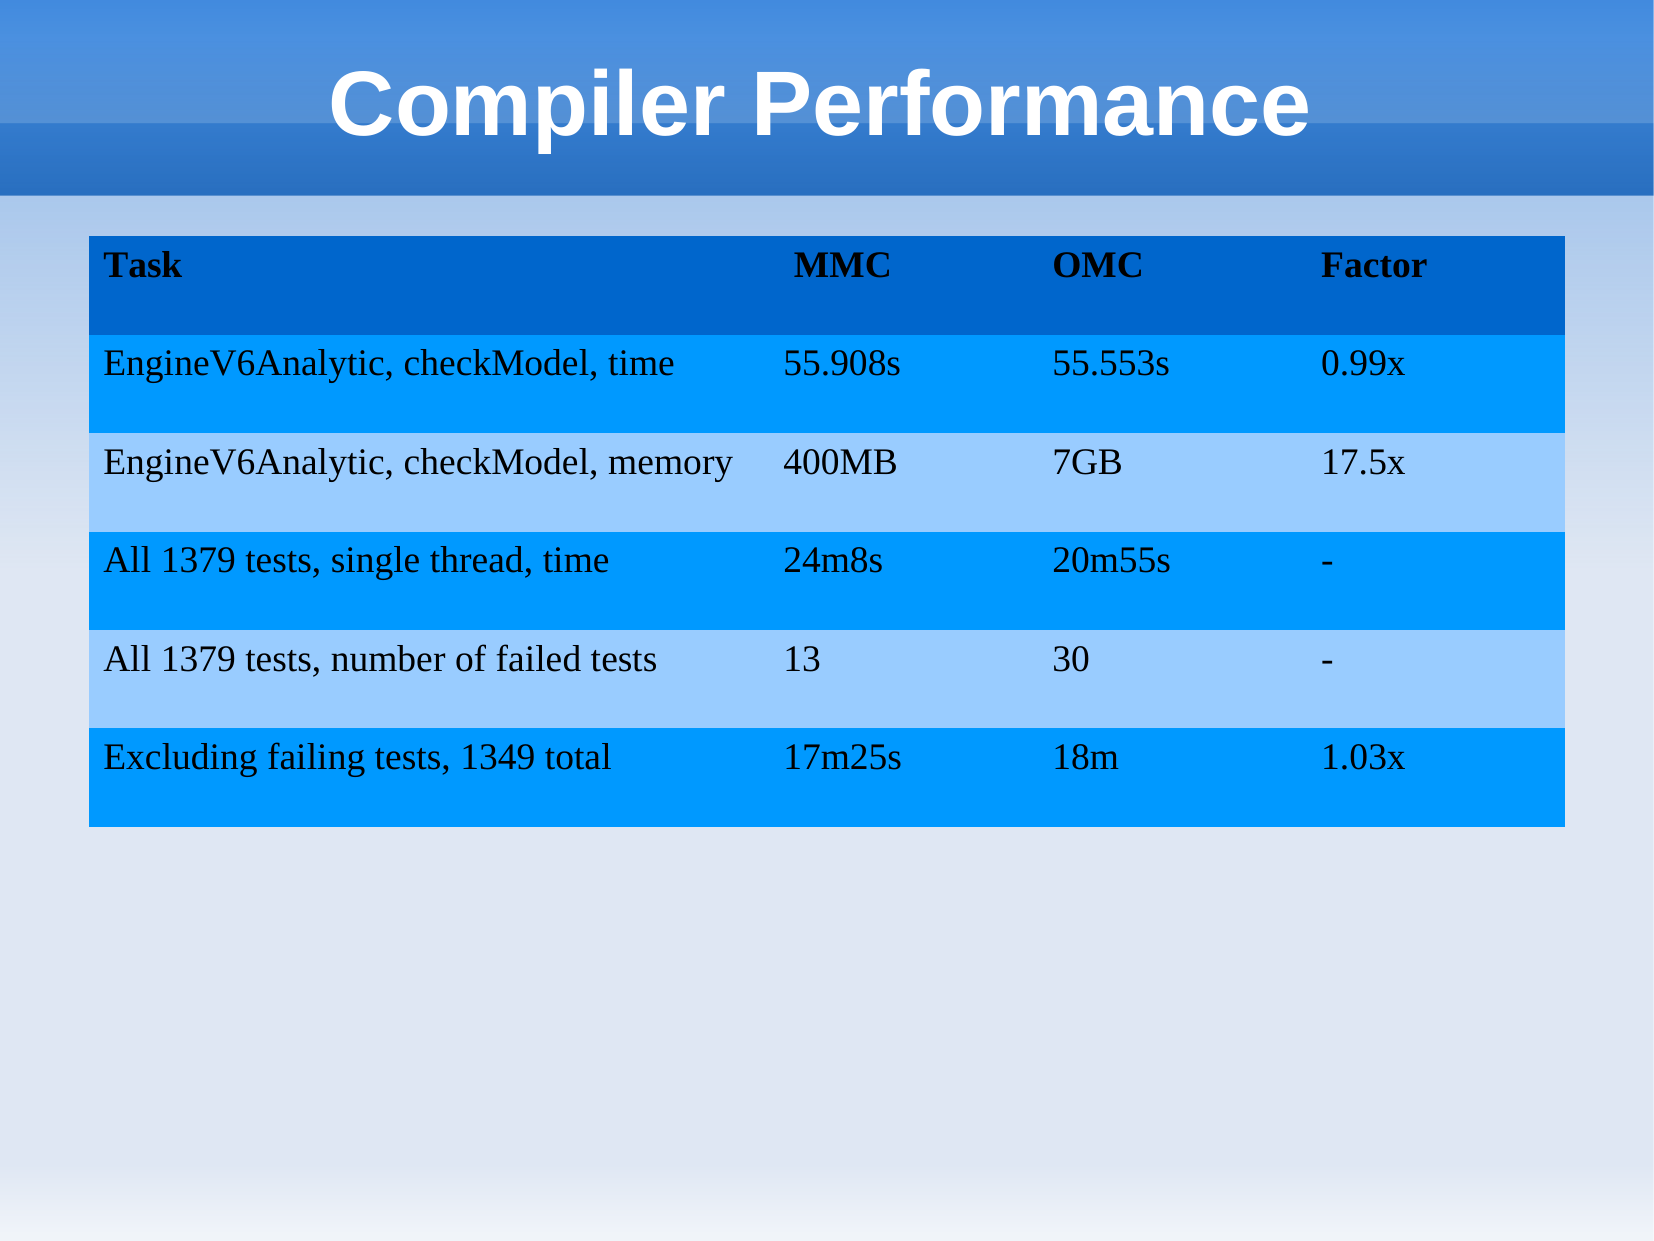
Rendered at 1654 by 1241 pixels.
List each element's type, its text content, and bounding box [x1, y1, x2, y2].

table_cell 18m [1038, 728, 1307, 827]
table_header MMC [769, 236, 1038, 335]
table_cell EngineV6Analytic, checkModel, memory [89, 433, 769, 532]
picture [0, 0, 1654, 1241]
table_cell 400MB [769, 433, 1038, 532]
table_header Task [89, 236, 769, 335]
table_header Factor [1307, 236, 1565, 335]
table_cell 0.99x [1307, 335, 1565, 433]
table_cell 13 [769, 630, 1038, 728]
table_cell 1.03x [1307, 728, 1565, 827]
table_cell 55.908s [769, 335, 1038, 433]
table_cell All 1379 tests, number of failed tests [89, 630, 769, 728]
table_cell 55.553s [1038, 335, 1307, 433]
table_cell All 1379 tests, single thread, time [89, 532, 769, 630]
table_cell 7GB [1038, 433, 1307, 532]
table_cell 30 [1038, 630, 1307, 728]
table_cell EngineV6Analytic, checkModel, time [89, 335, 769, 433]
title Compiler Performance [76, 7, 1565, 200]
table_cell Excluding failing tests, 1349 total [89, 728, 769, 827]
table_cell 17m25s [769, 728, 1038, 827]
table_header OMC [1038, 236, 1307, 335]
table_cell - [1307, 532, 1565, 630]
table_cell - [1307, 630, 1565, 728]
table_cell 24m8s [769, 532, 1038, 630]
table_cell 20m55s [1038, 532, 1307, 630]
table_cell 17.5x [1307, 433, 1565, 532]
